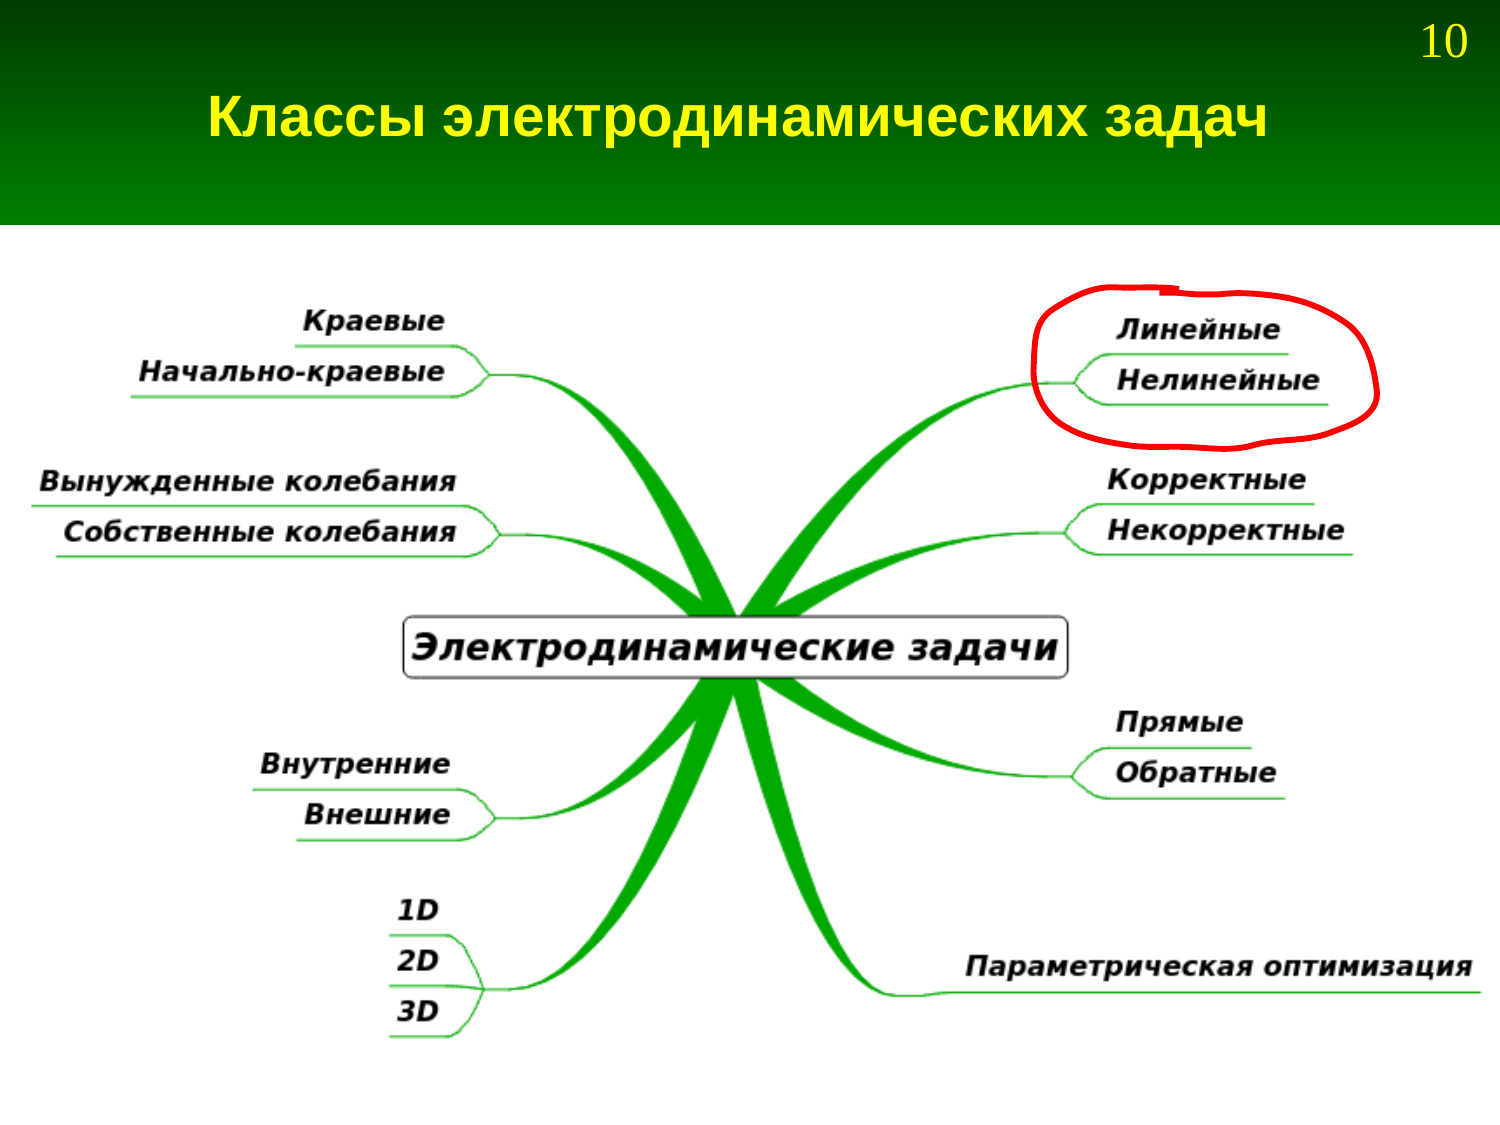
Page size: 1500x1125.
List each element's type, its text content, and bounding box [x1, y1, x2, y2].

picture [23, 289, 1489, 1046]
picture [1037, 291, 1373, 445]
title Классы электродинамических задач [88, 18, 1389, 207]
